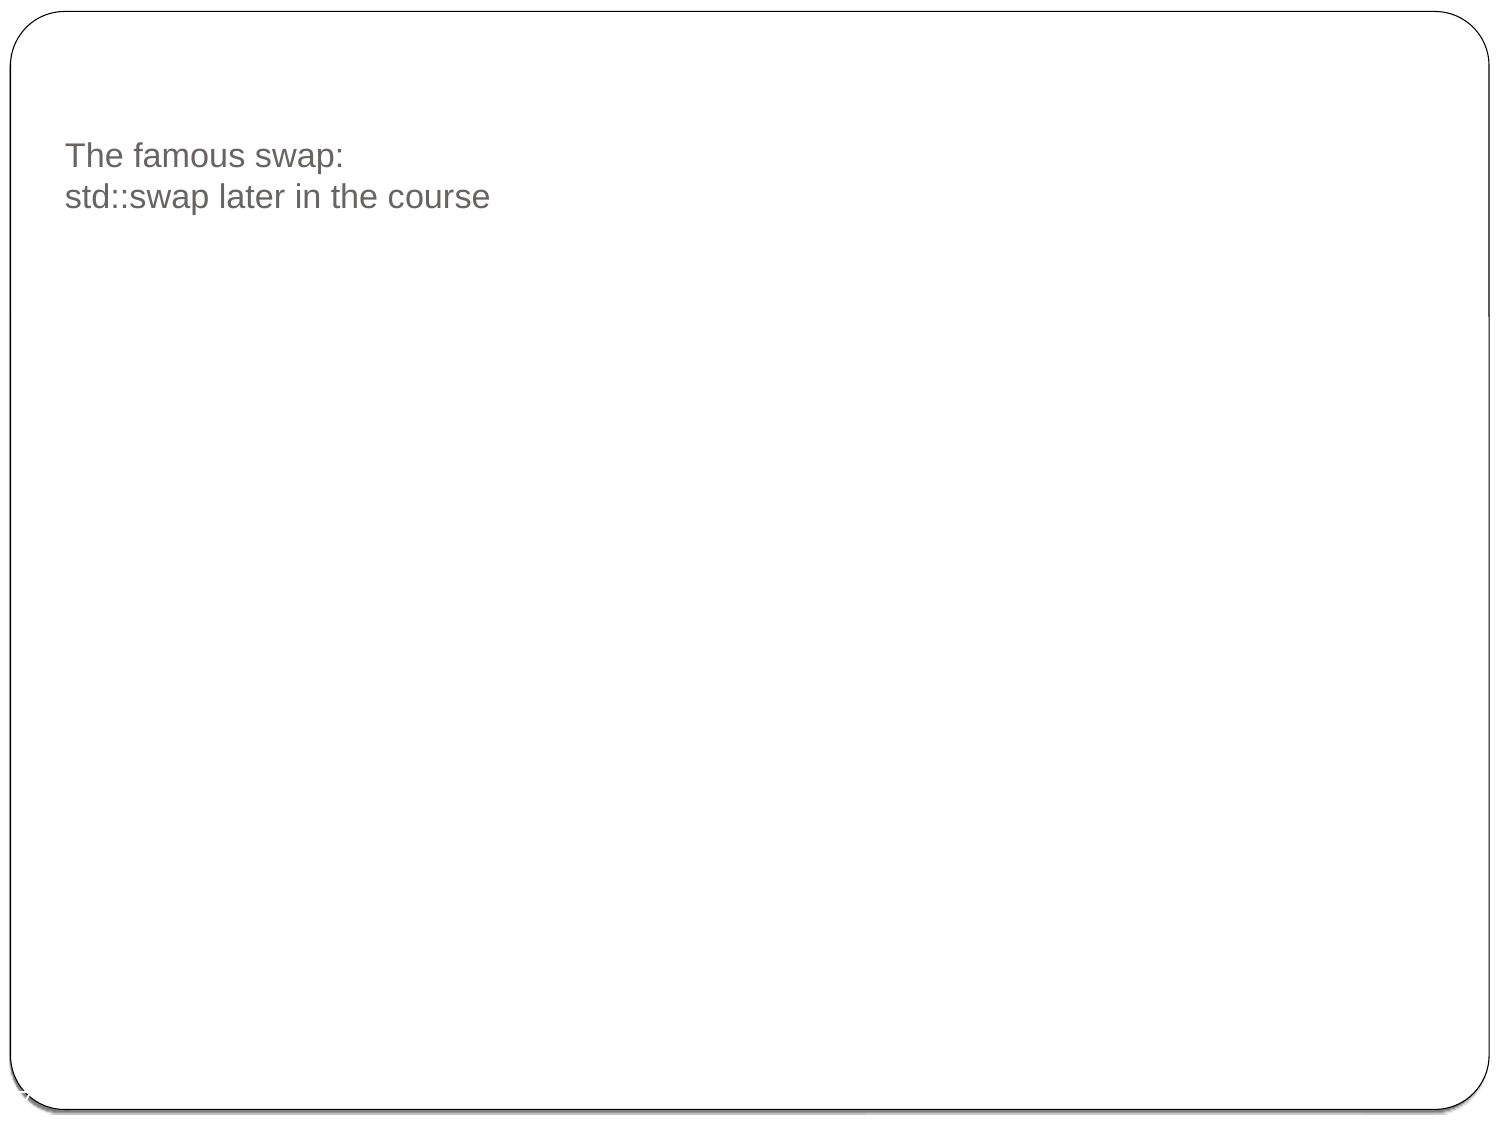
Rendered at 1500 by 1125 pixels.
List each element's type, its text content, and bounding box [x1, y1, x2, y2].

title The famous swap: std::swap later in the course [50, 125, 1450, 230]
slide_number <number> [0, 1074, 50, 1125]
